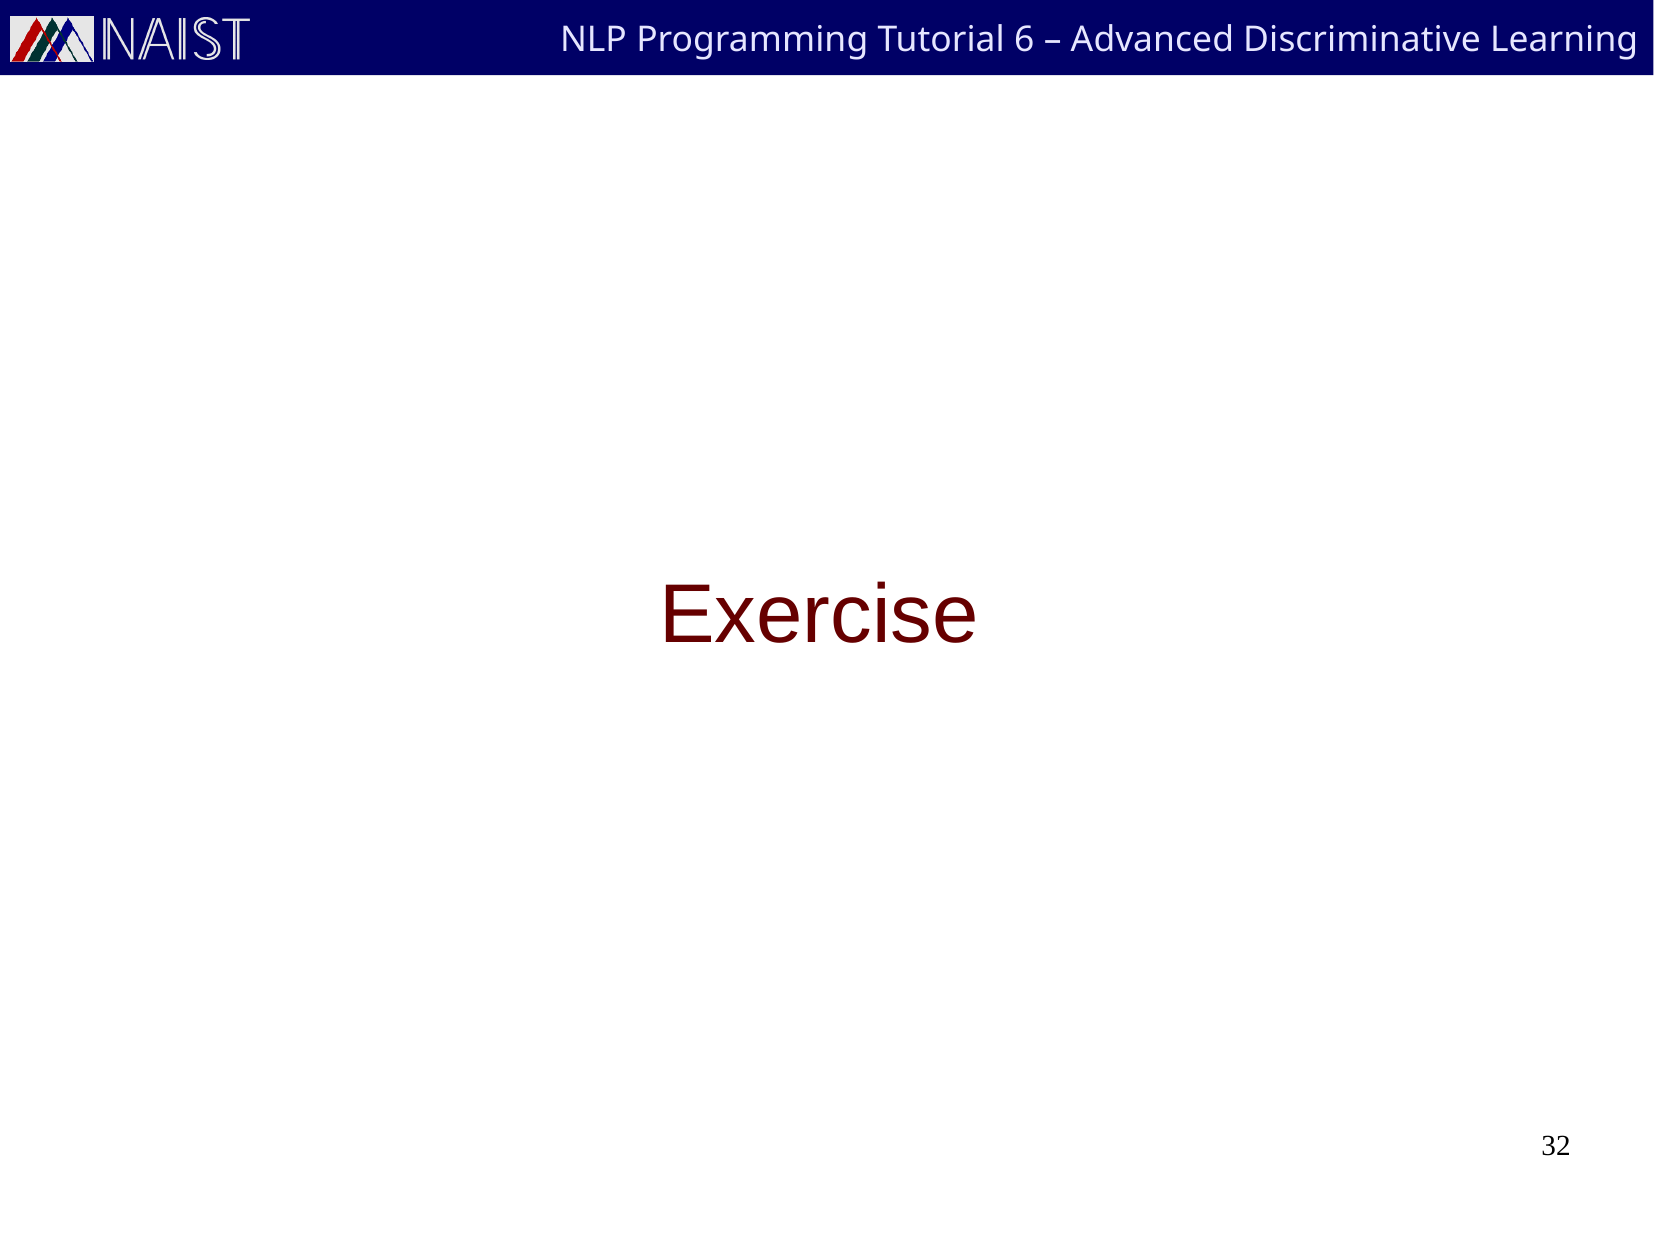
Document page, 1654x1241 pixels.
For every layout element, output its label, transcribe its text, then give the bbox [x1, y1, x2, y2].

picture [102, 17, 251, 60]
title Exercise [75, 518, 1564, 710]
picture [10, 16, 94, 62]
